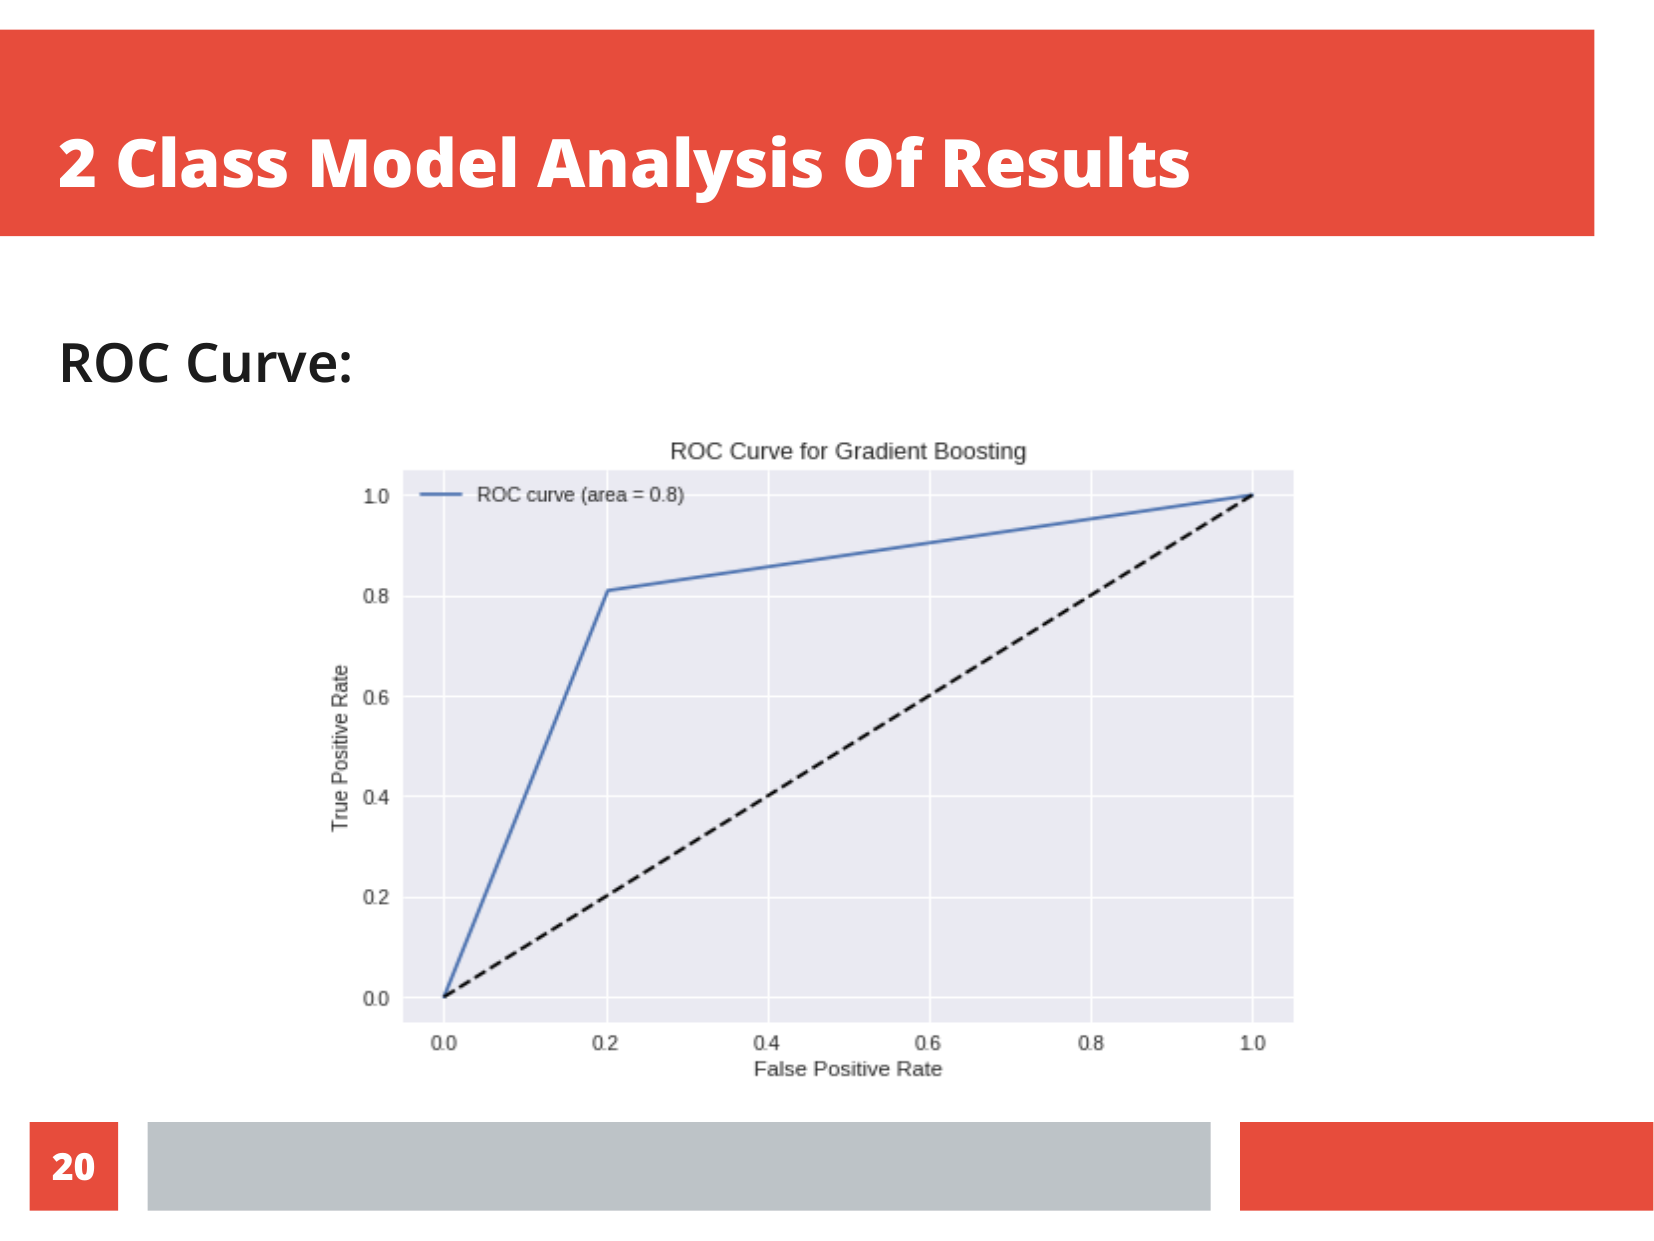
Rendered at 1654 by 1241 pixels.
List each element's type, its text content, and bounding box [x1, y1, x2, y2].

list ROC Curve: [59, 324, 1565, 1093]
picture [320, 430, 1306, 1093]
title 2 Class Model Analysis Of Results [59, 59, 1595, 207]
